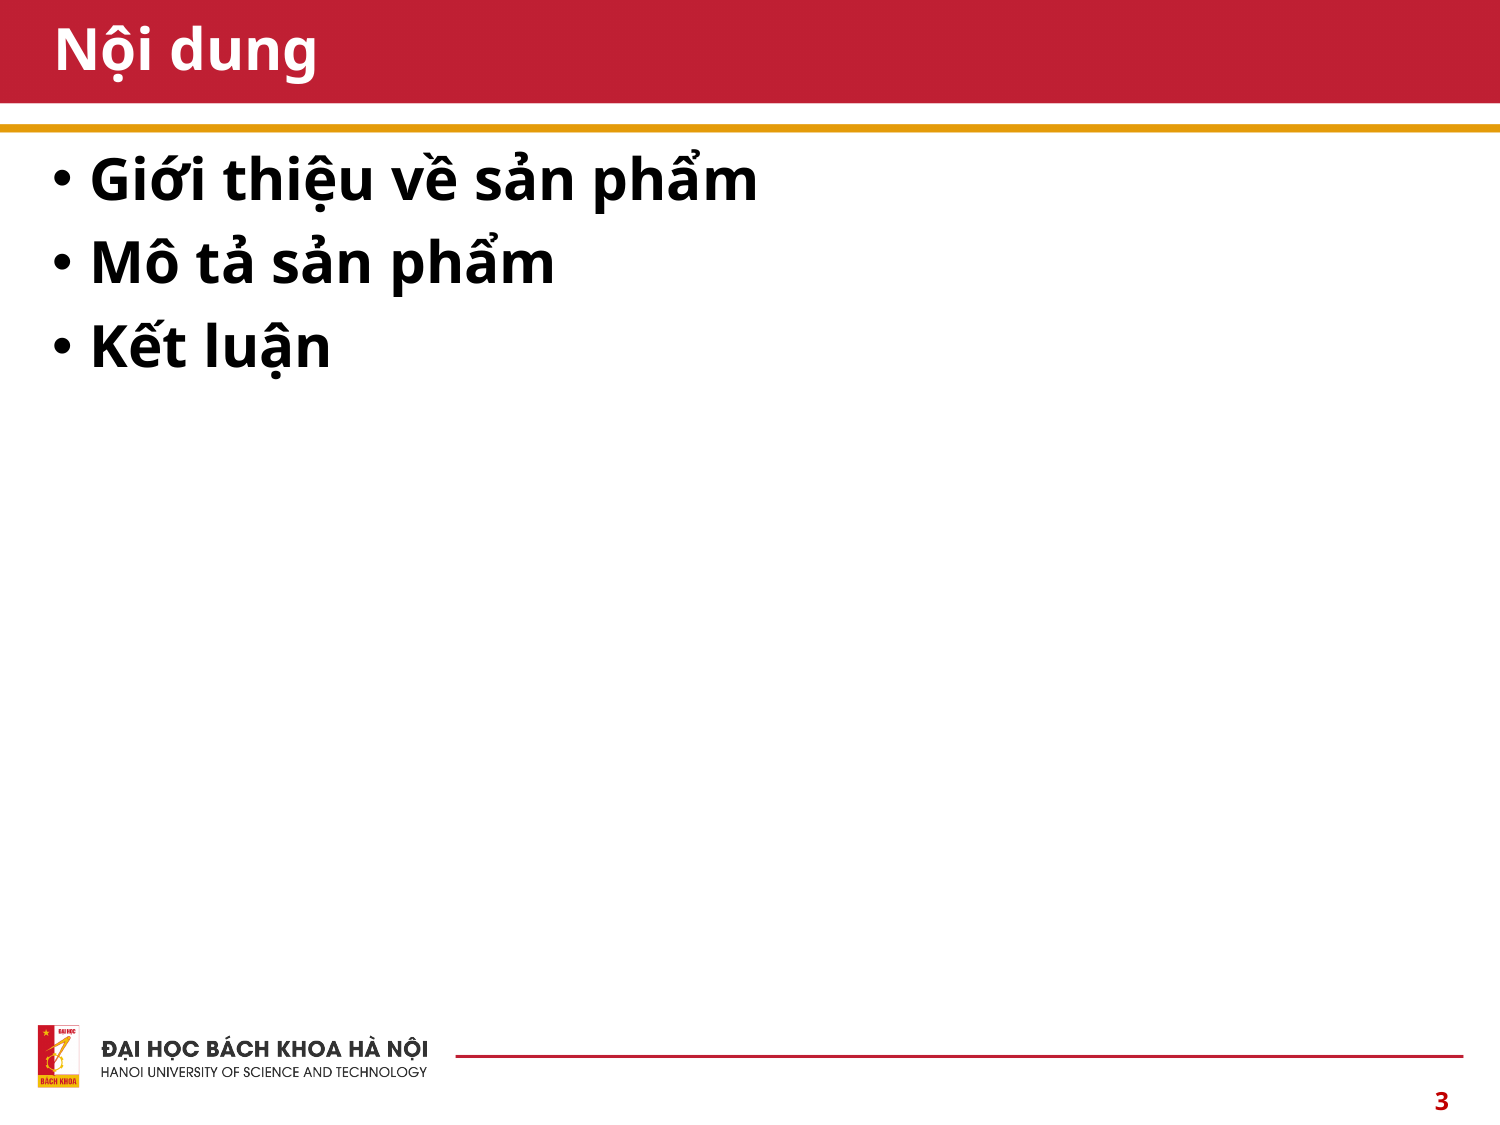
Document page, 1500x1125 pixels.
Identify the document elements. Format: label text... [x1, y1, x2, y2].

list Giới thiệu về sản phẩm Mô tả sản phẩm Kết luận [37, 142, 1461, 1013]
title Nội dung [38, 12, 1462, 87]
picture [0, 0, 1500, 1125]
